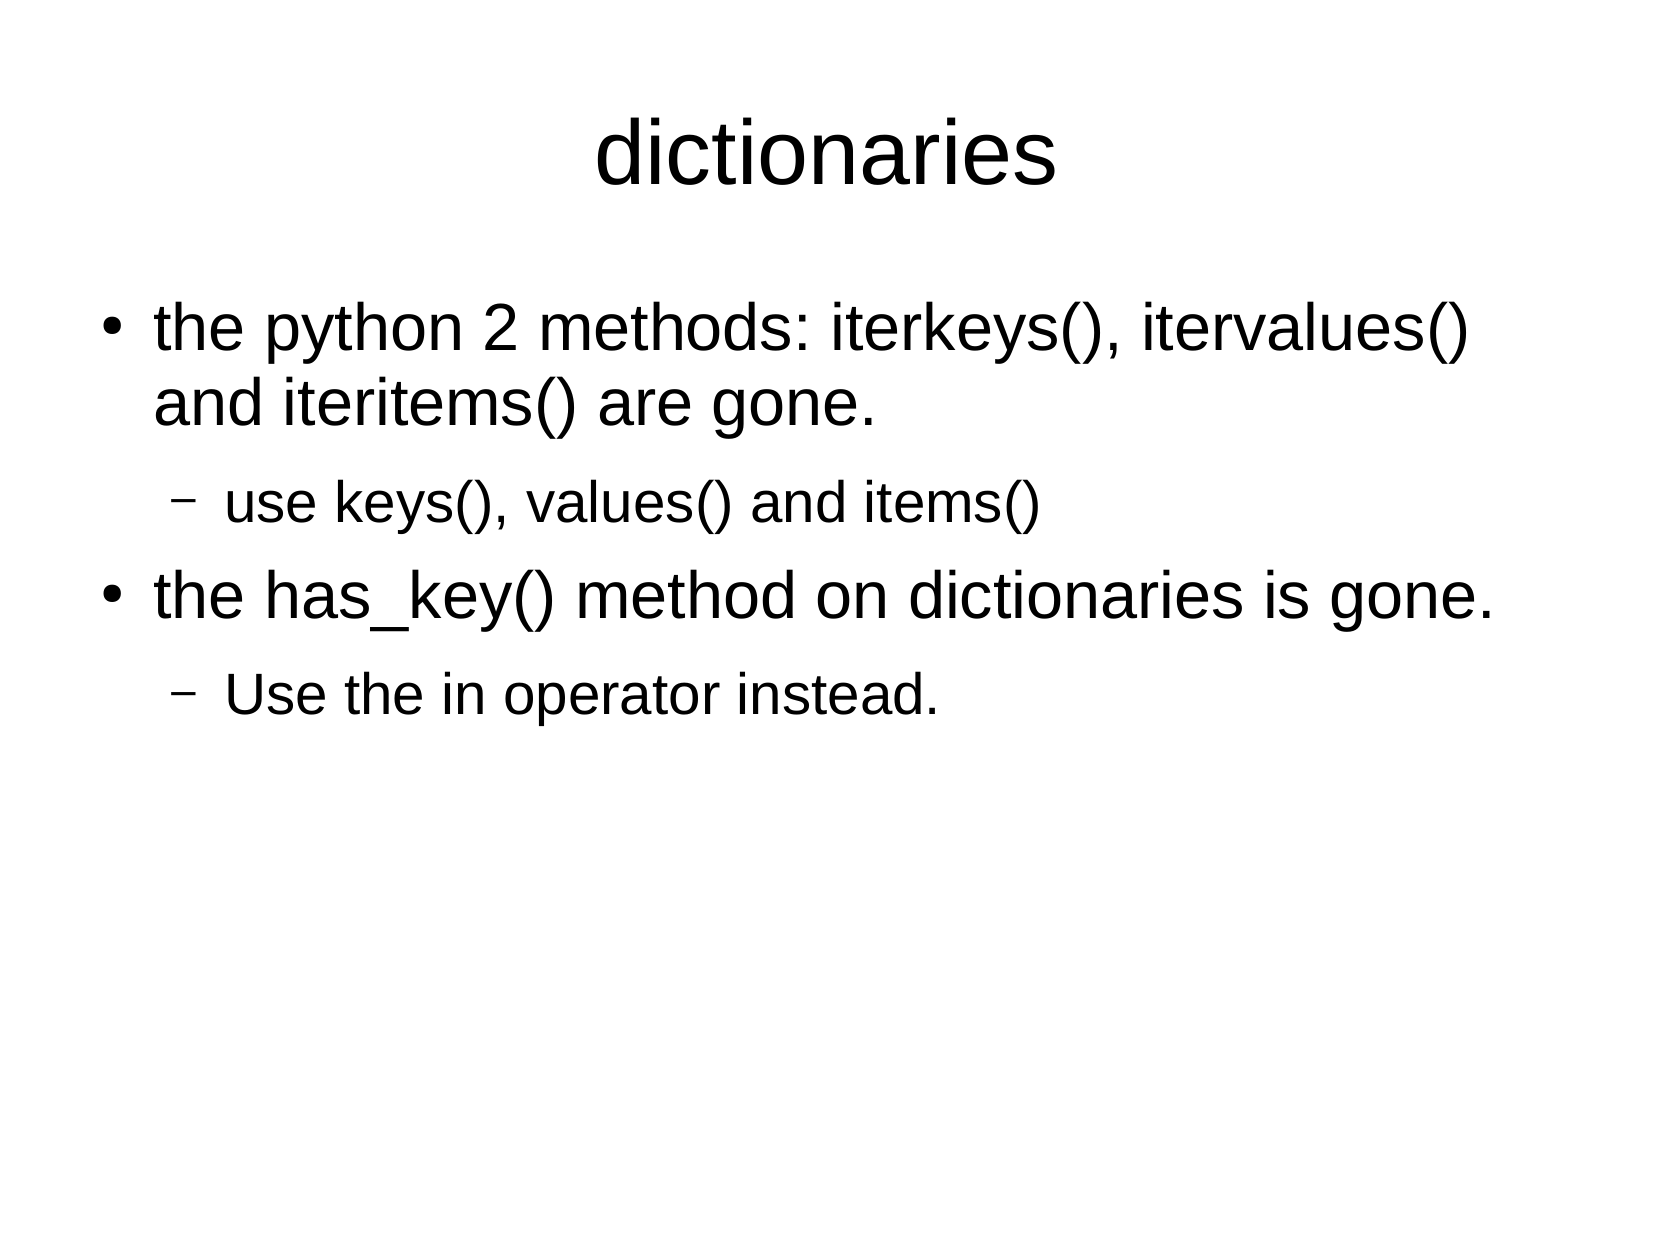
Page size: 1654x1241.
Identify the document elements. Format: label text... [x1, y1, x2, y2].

title dictionaries [82, 49, 1571, 257]
list the python 2 methods: iterkeys(), itervalues() and iteritems() are gone. use keys(), values() and items() the has_key() method on dictionaries is gone. Use the in operator instead. [82, 290, 1571, 1010]
